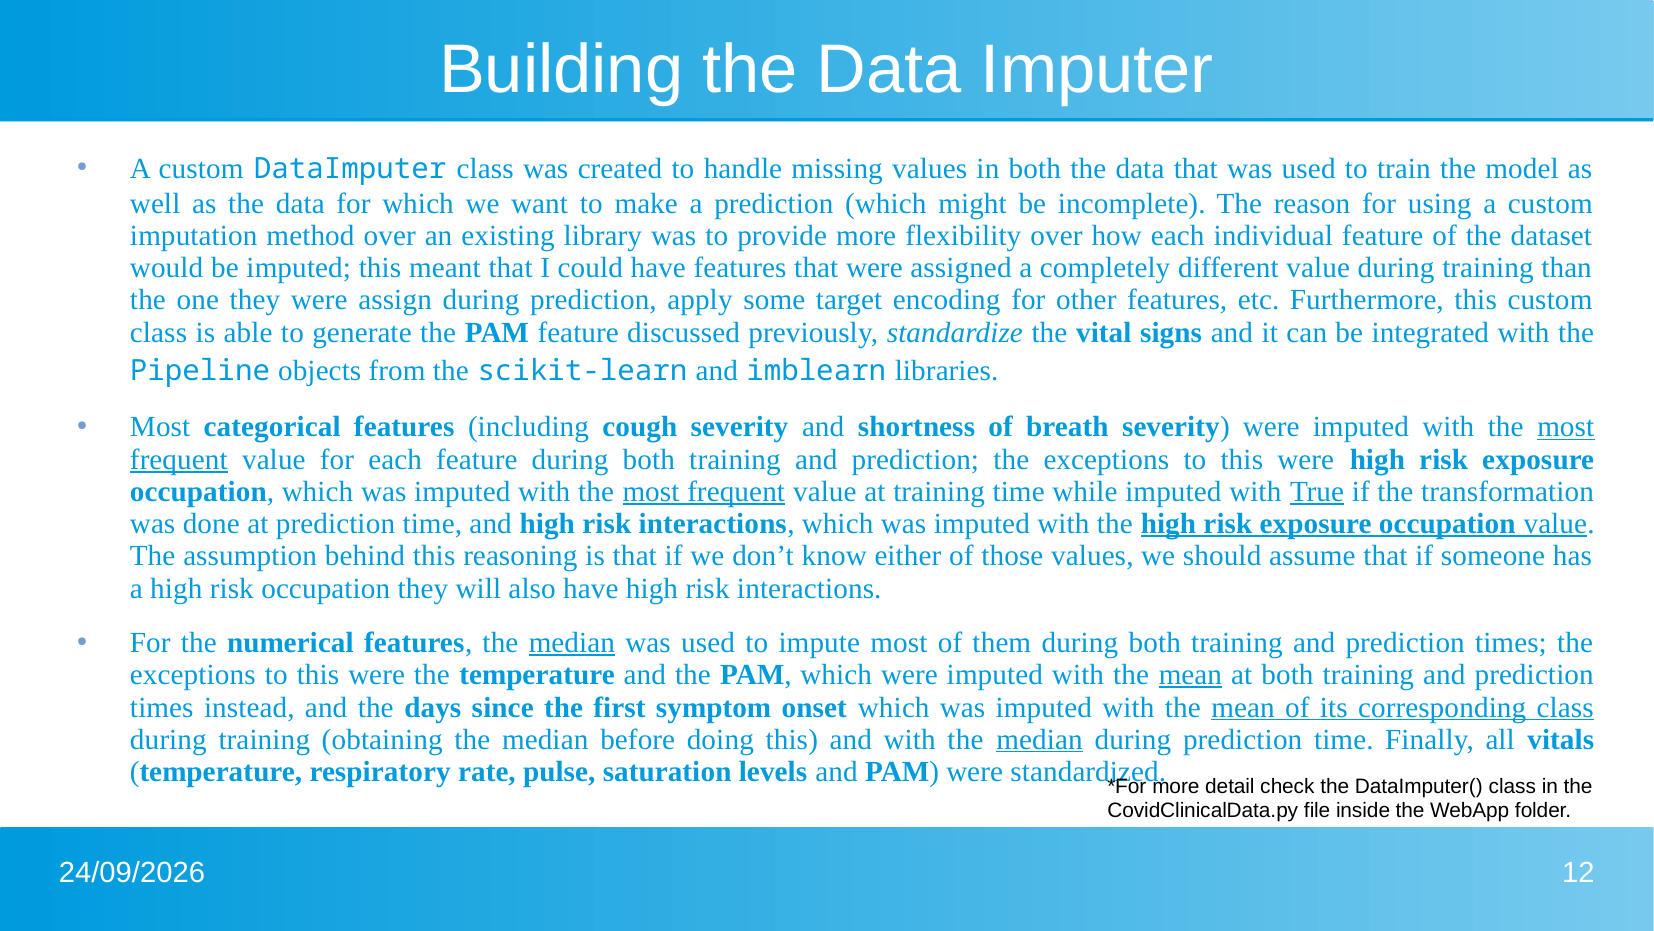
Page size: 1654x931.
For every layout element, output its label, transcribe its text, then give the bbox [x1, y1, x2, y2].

title Building the Data Imputer [59, 29, 1595, 108]
list A custom DataImputer class was created to handle missing values in both the data that was used to train the model as well as the data for which we want to make a prediction (which might be incomplete). The reason for using a custom imputation method over an existing library was to provide more flexibility over how each individual feature of the dataset would be imputed; this meant that I could have features that were assigned a completely different value during training than the one they were assign during prediction, apply some target encoding for other features, etc. Furthermore, this custom class is able to generate the PAM feature discussed previously, standardize the vital signs and it can be integrated with the Pipeline objects from the scikit-learn and imblearn libraries. Most categorical features (including cough severity and shortness of breath severity) were imputed with the most frequent value for each feature during both training and prediction; the exceptions to this were high risk exposure occupation, which was imputed with the most frequent value at training time while imputed with True if the transformation was done at prediction time, and high risk interactions, which was imputed with the high risk exposure occupation value. The assumption behind this reasoning is that if we don’t know either of those values, we should assume that if someone has a high risk occupation they will also have high risk interactions. For the numerical features, the median was used to impute most of them during both training and prediction times; the exceptions to this were the temperature and the PAM, which were imputed with the mean at both training and prediction times instead, and the days since the first symptom onset which was imputed with the mean of its corresponding class during training (obtaining the median before doing this) and with the median during prediction time. Finally, all vitals (temperature, respiratory rate, pulse, saturation levels and PAM) were standardized. [59, 147, 1595, 739]
text_box *For more detail check the DataImputer() class in the CovidClinicalData.py file inside the WebApp folder. [1092, 767, 1625, 830]
